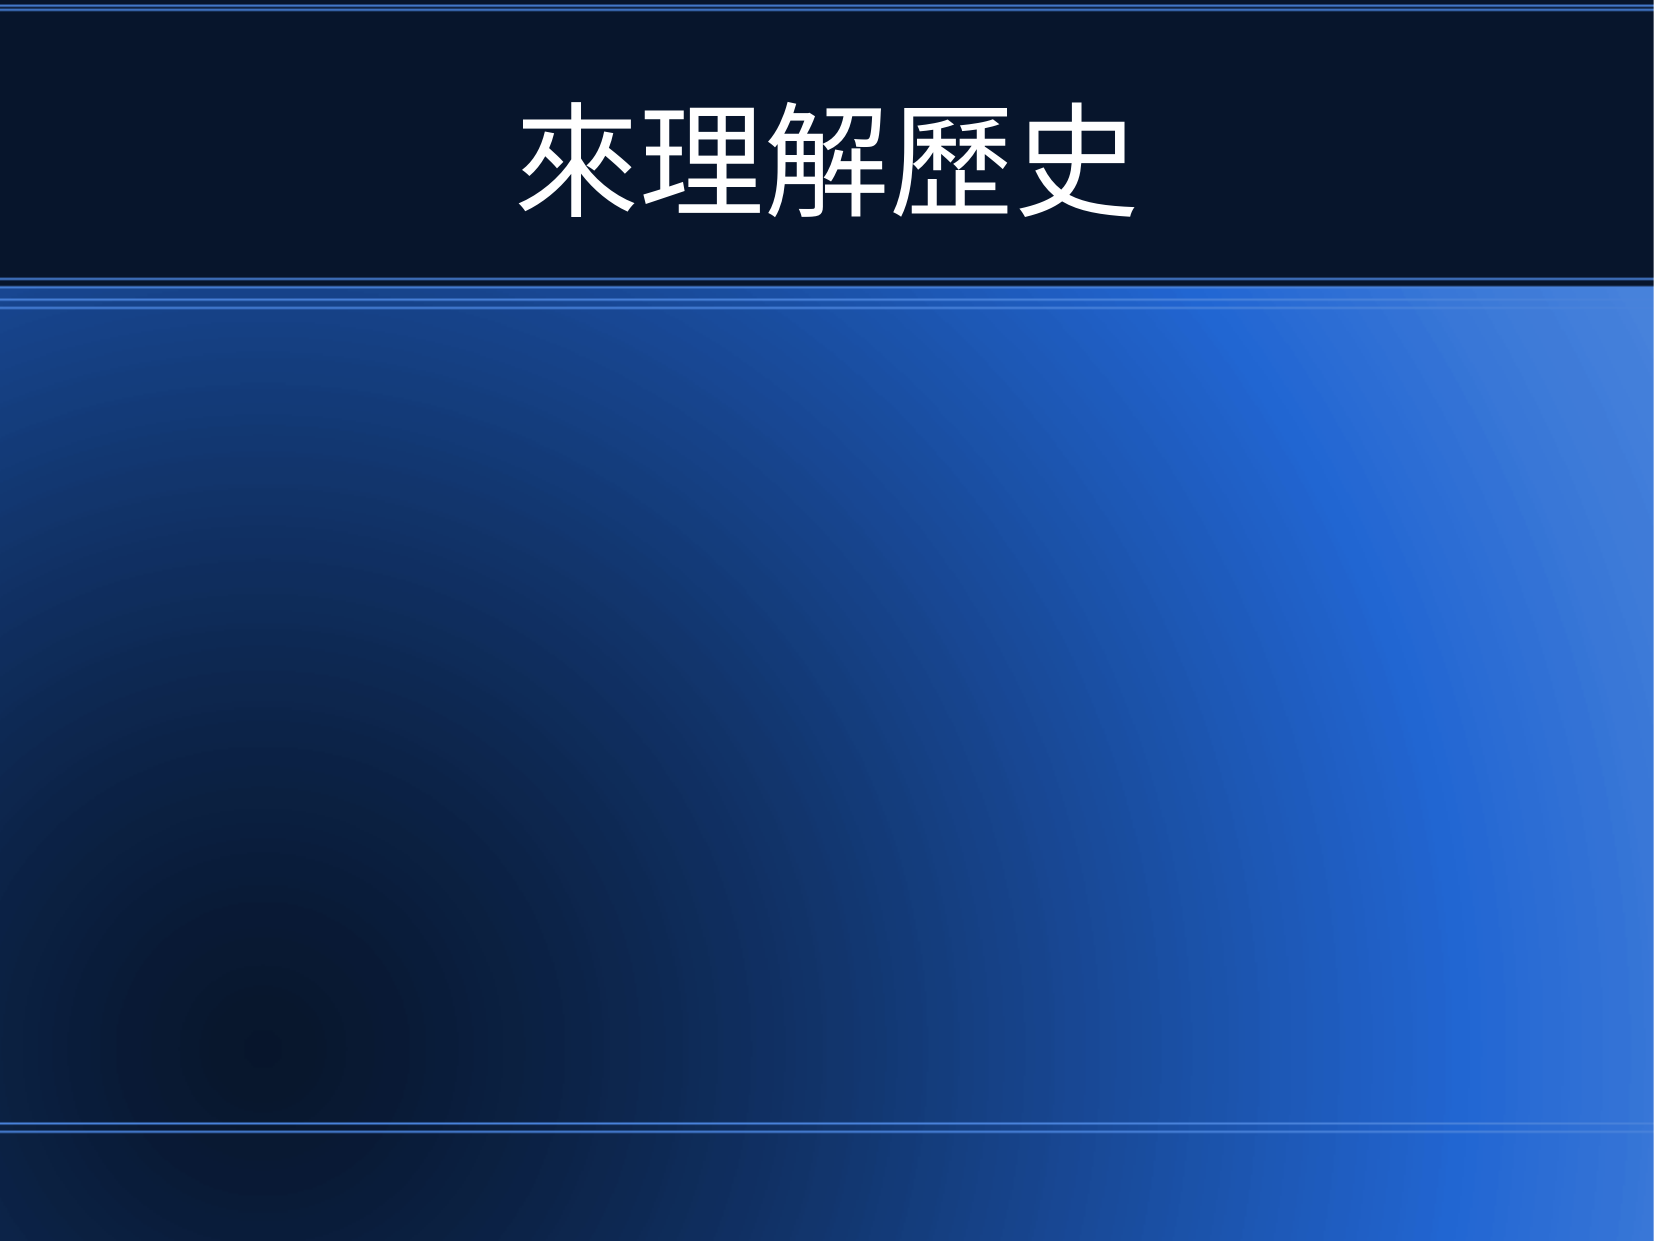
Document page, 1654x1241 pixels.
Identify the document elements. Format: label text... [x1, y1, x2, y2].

title 來理解歷史 [82, 49, 1571, 257]
picture [0, 0, 1654, 1241]
